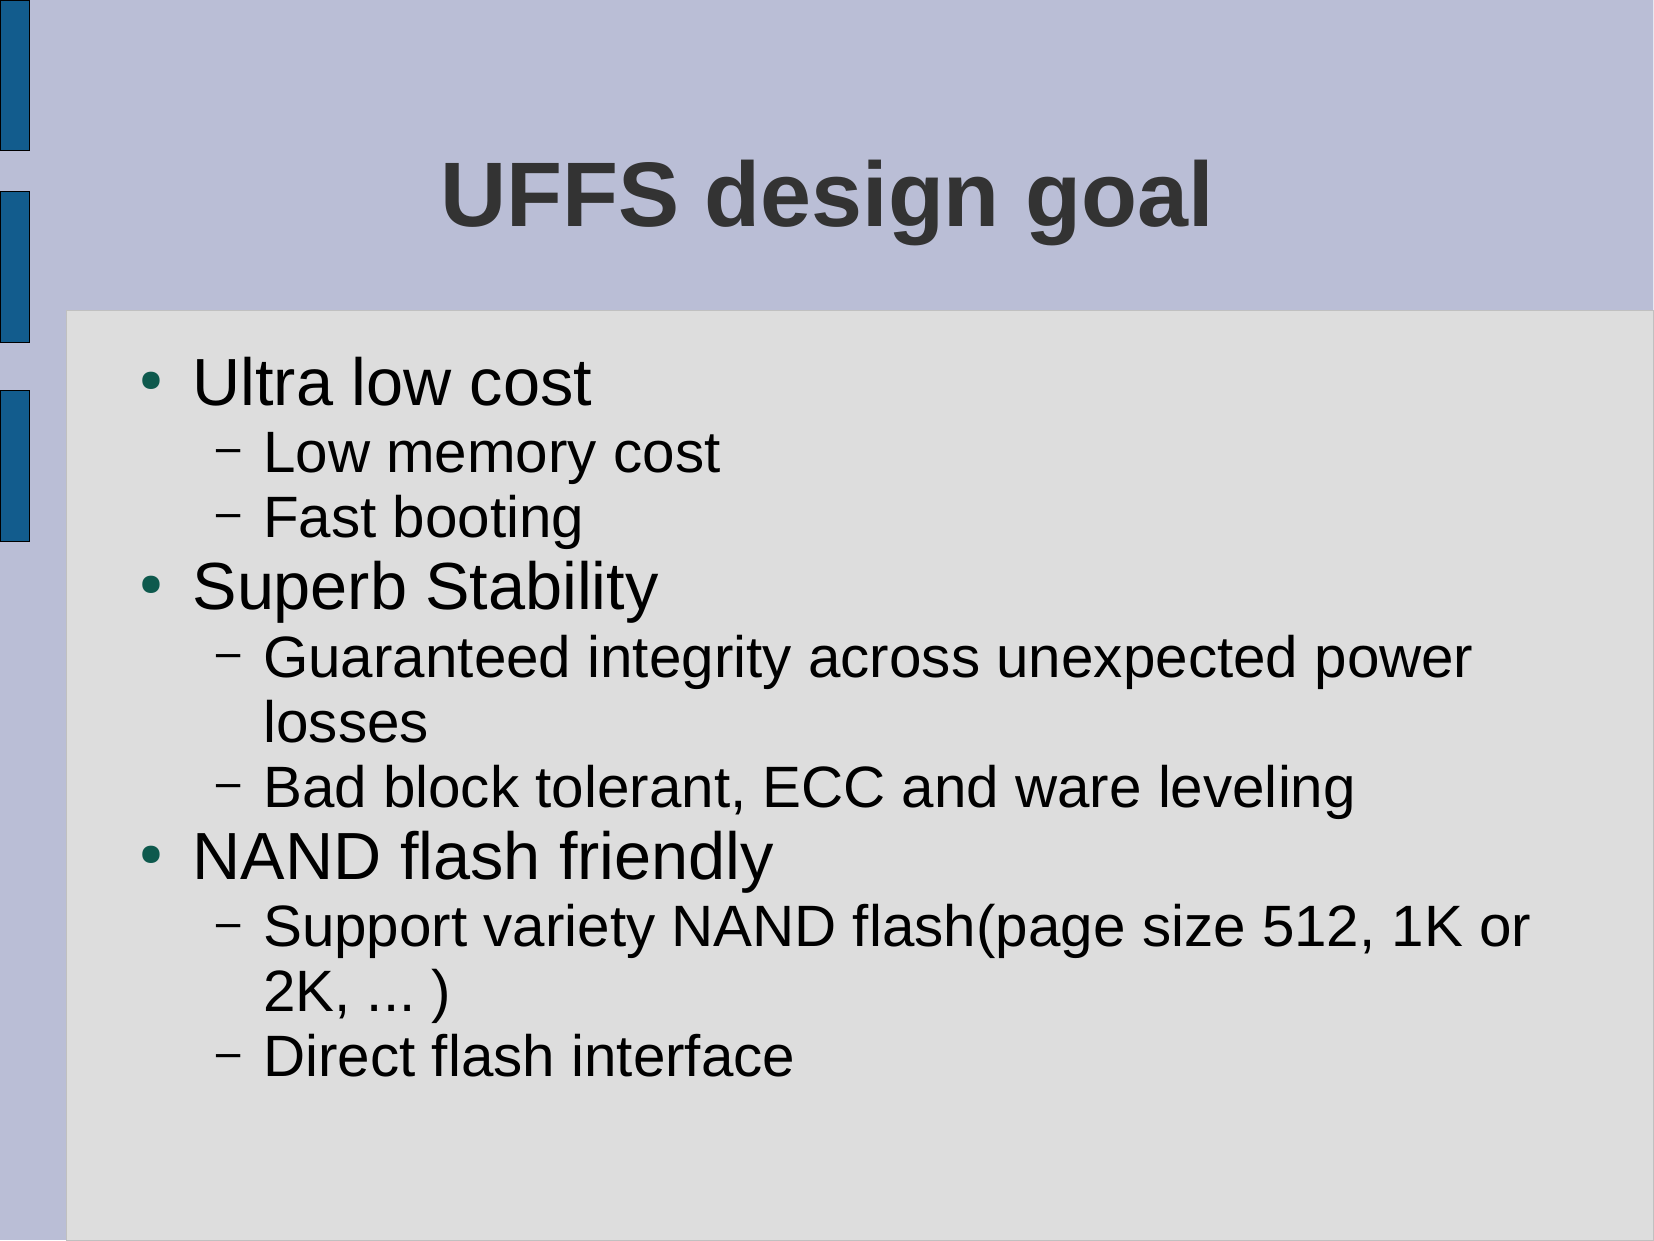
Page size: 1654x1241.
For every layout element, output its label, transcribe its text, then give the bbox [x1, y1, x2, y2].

title UFFS design goal [121, 91, 1534, 299]
list Ultra low cost Low memory cost Fast booting Superb Stability Guaranteed integrity across unexpected power losses Bad block tolerant, ECC and ware leveling NAND flash friendly Support variety NAND flash(page size 512, 1K or 2K, ... ) Direct flash interface [121, 344, 1534, 1127]
